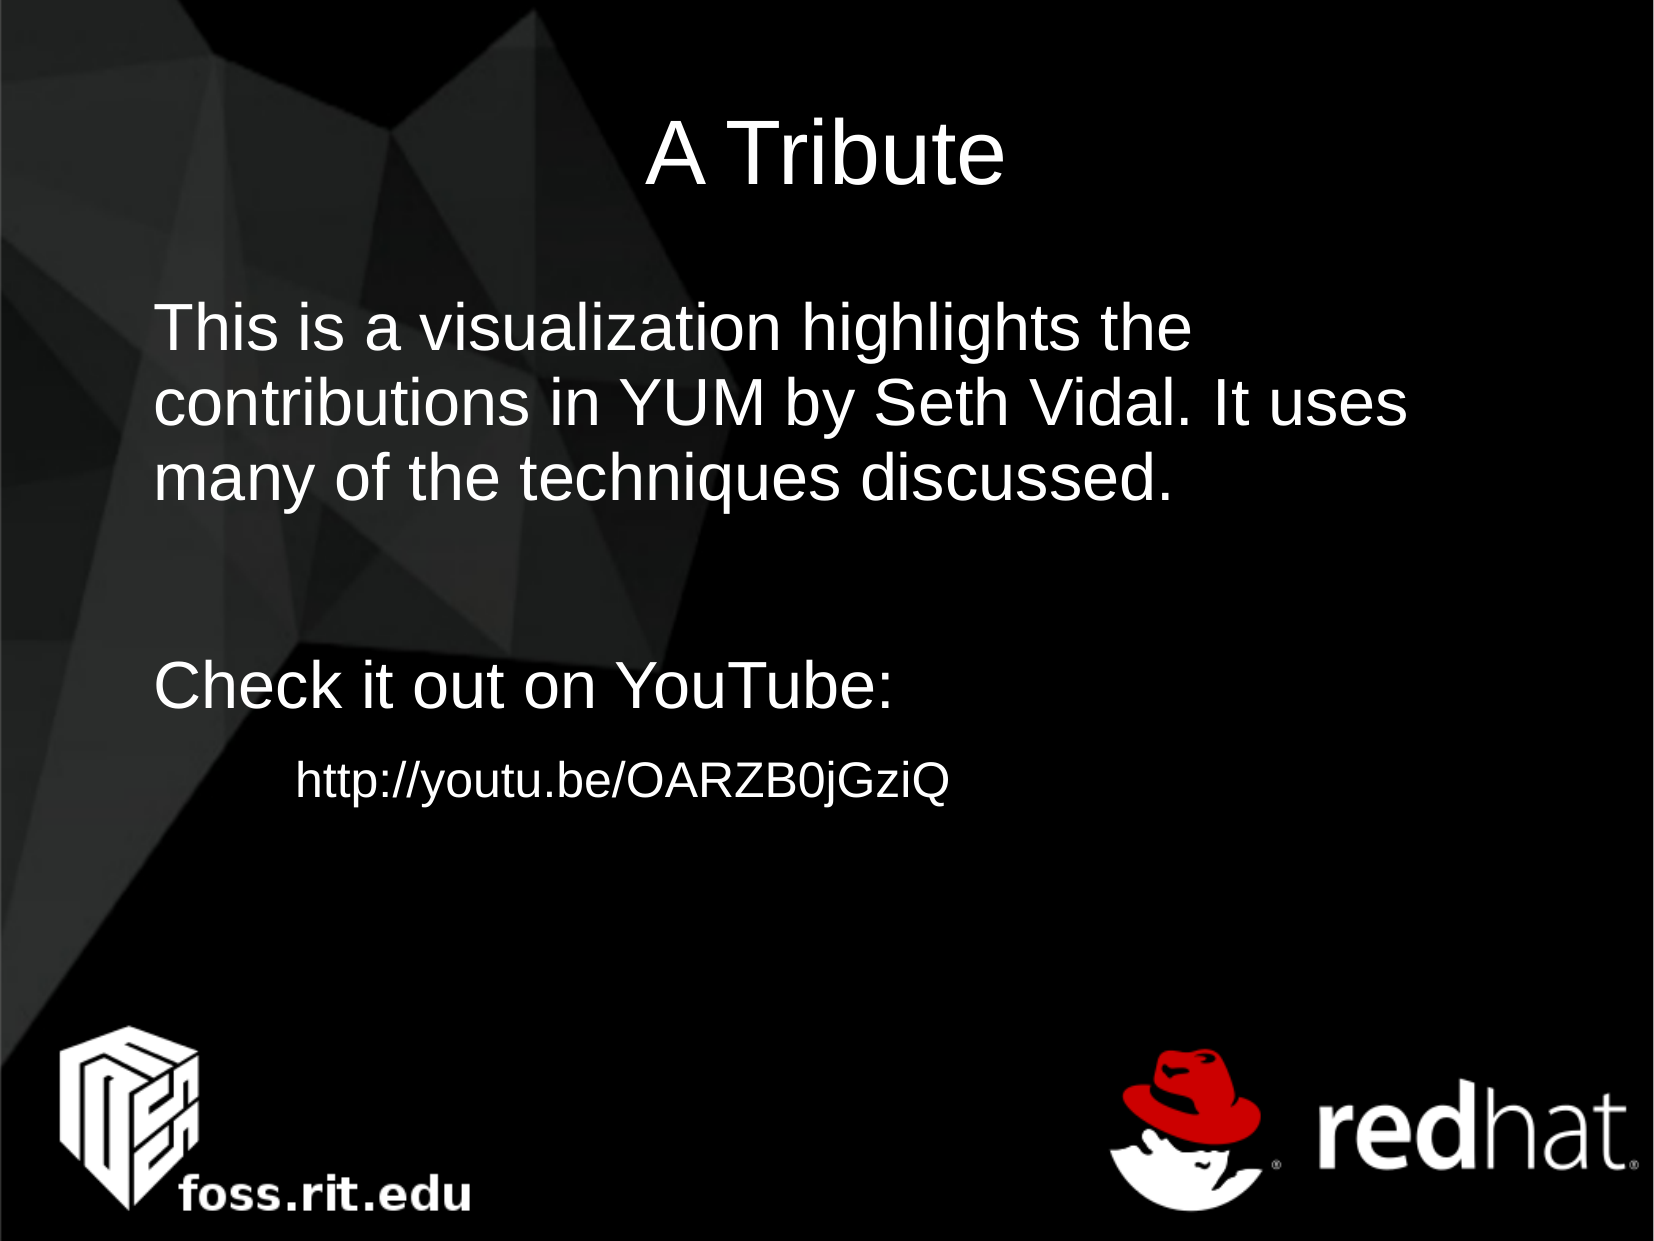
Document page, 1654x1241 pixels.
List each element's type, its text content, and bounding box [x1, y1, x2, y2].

list This is a visualization highlights the contributions in YUM by Seth Vidal. It uses many of the techniques discussed. Check it out on YouTube: http://youtu.be/OARZB0jGziQ [82, 290, 1571, 1010]
title A Tribute [82, 49, 1571, 257]
picture [0, 0, 1654, 1241]
